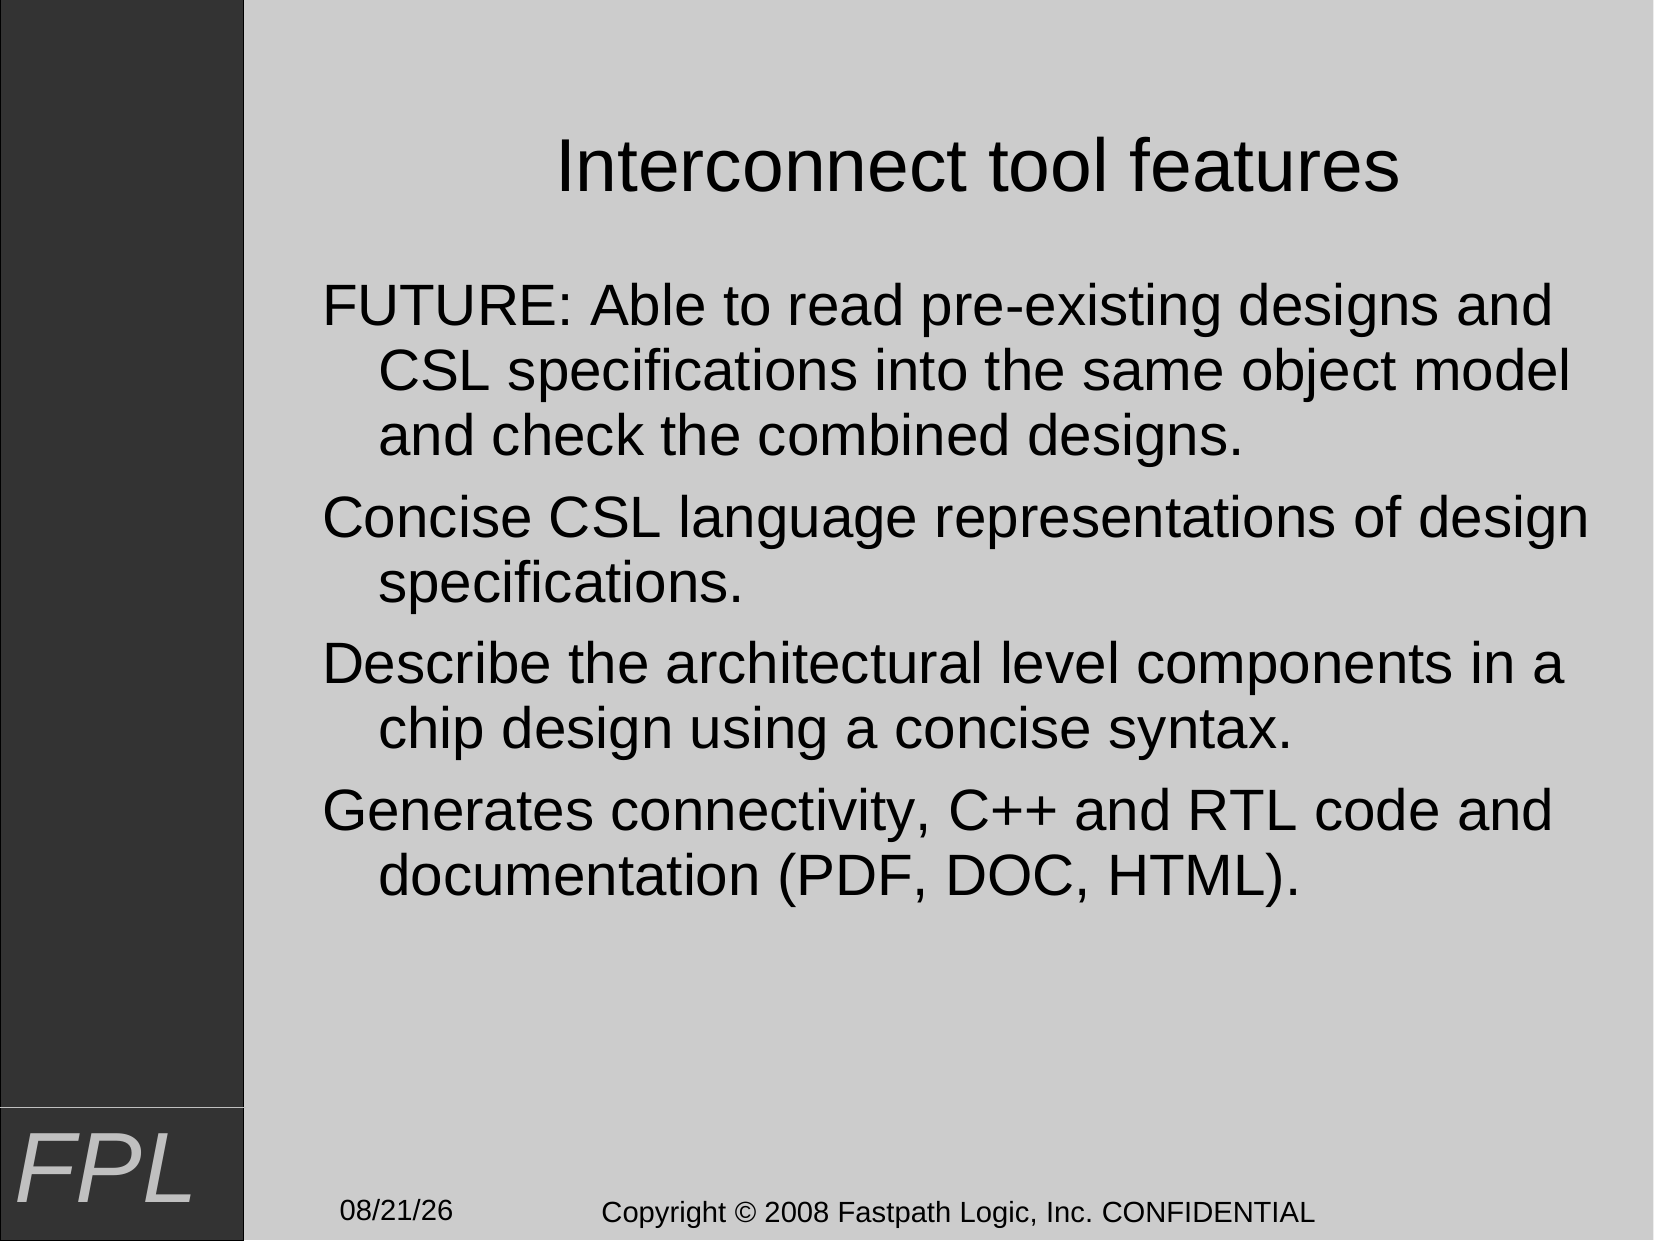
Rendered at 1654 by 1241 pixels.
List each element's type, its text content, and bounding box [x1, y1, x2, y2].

title Interconnect tool features [427, 57, 1530, 272]
list FUTURE: Able to read pre-existing designs and CSL specifications into the same object model and check the combined designs. Concise CSL language representations of design specifications. Describe the architectural level components in a chip design using a concise syntax. Generates connectivity, C++ and RTL code and documentation (PDF, DOC, HTML). [322, 272, 1635, 1179]
